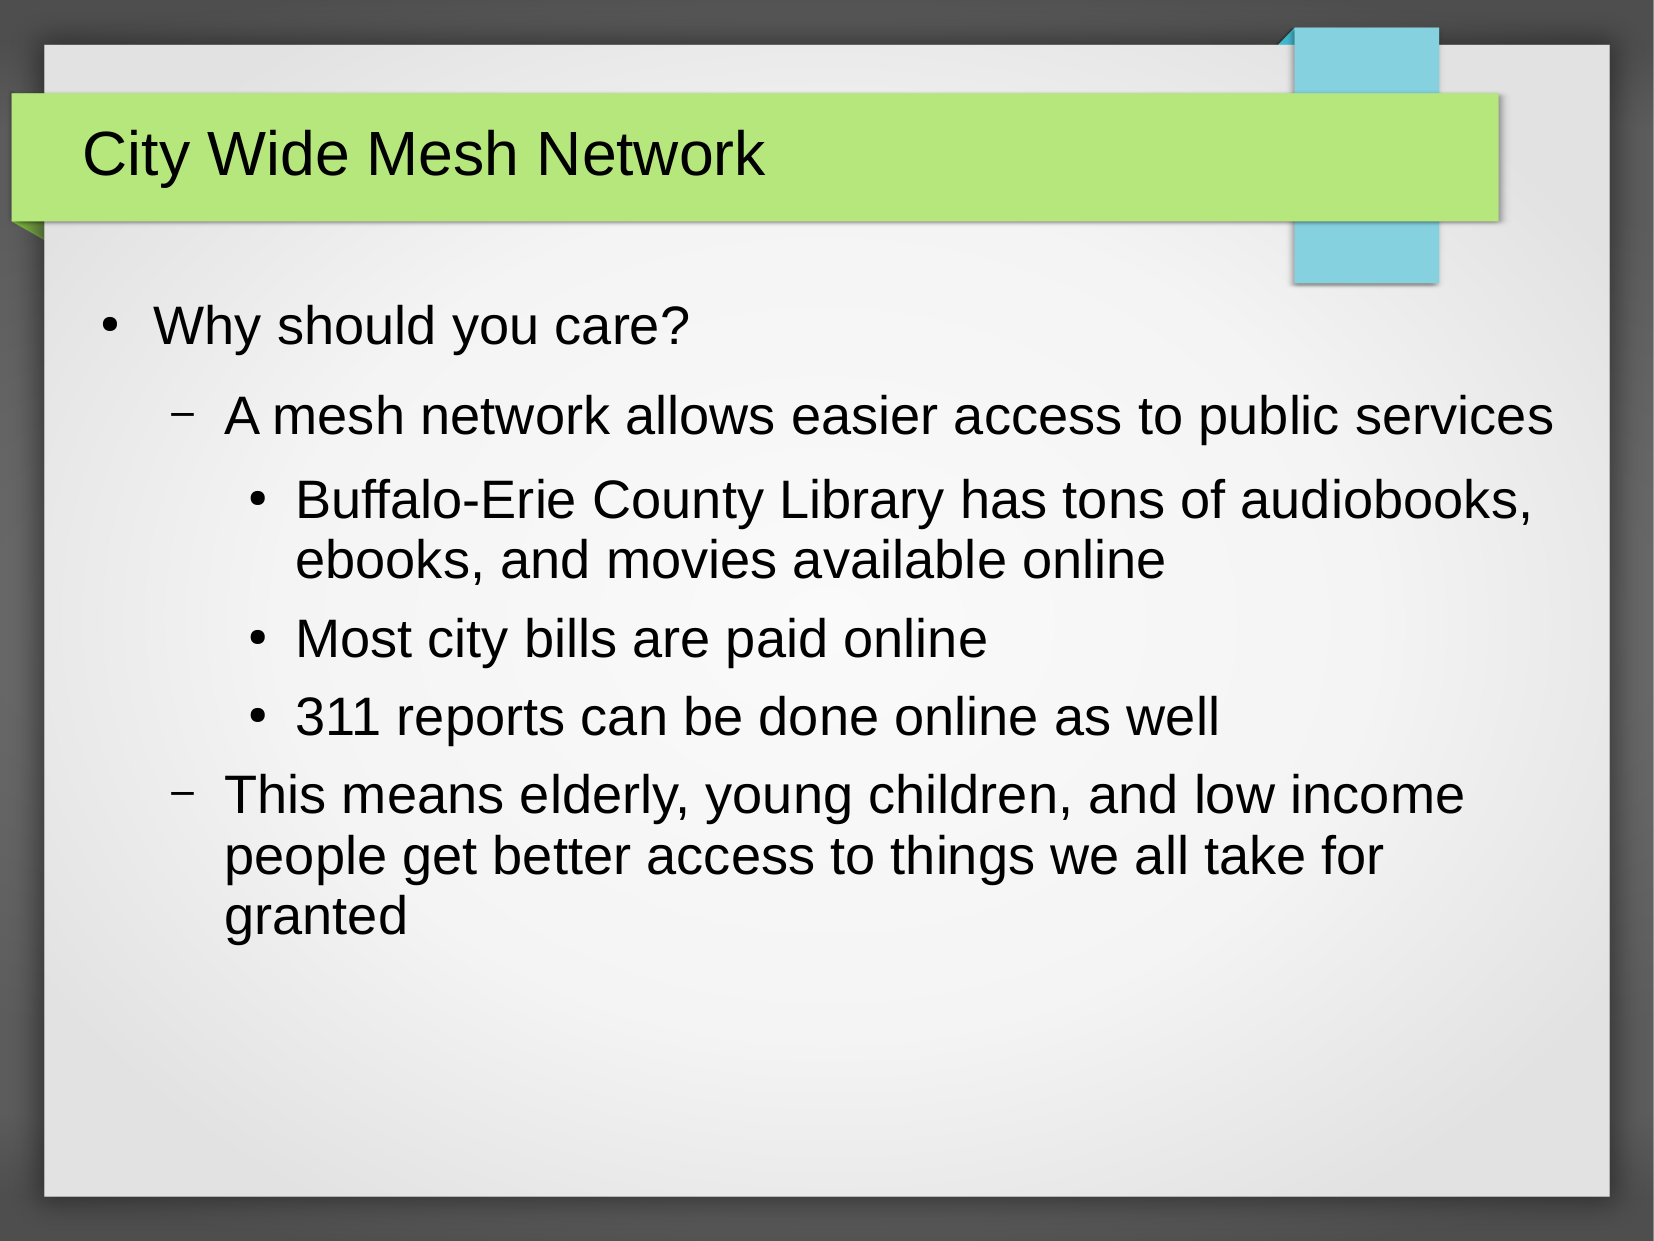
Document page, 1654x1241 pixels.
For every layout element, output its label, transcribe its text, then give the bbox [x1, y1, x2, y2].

picture [0, 0, 1654, 1241]
title City Wide Mesh Network [82, 94, 1264, 213]
list Why should you care? A mesh network allows easier access to public services Buffalo-Erie County Library has tons of audiobooks, ebooks, and movies available online Most city bills are paid online 311 reports can be done online as well This means elderly, young children, and low income people get better access to things we all take for granted [82, 295, 1571, 1015]
